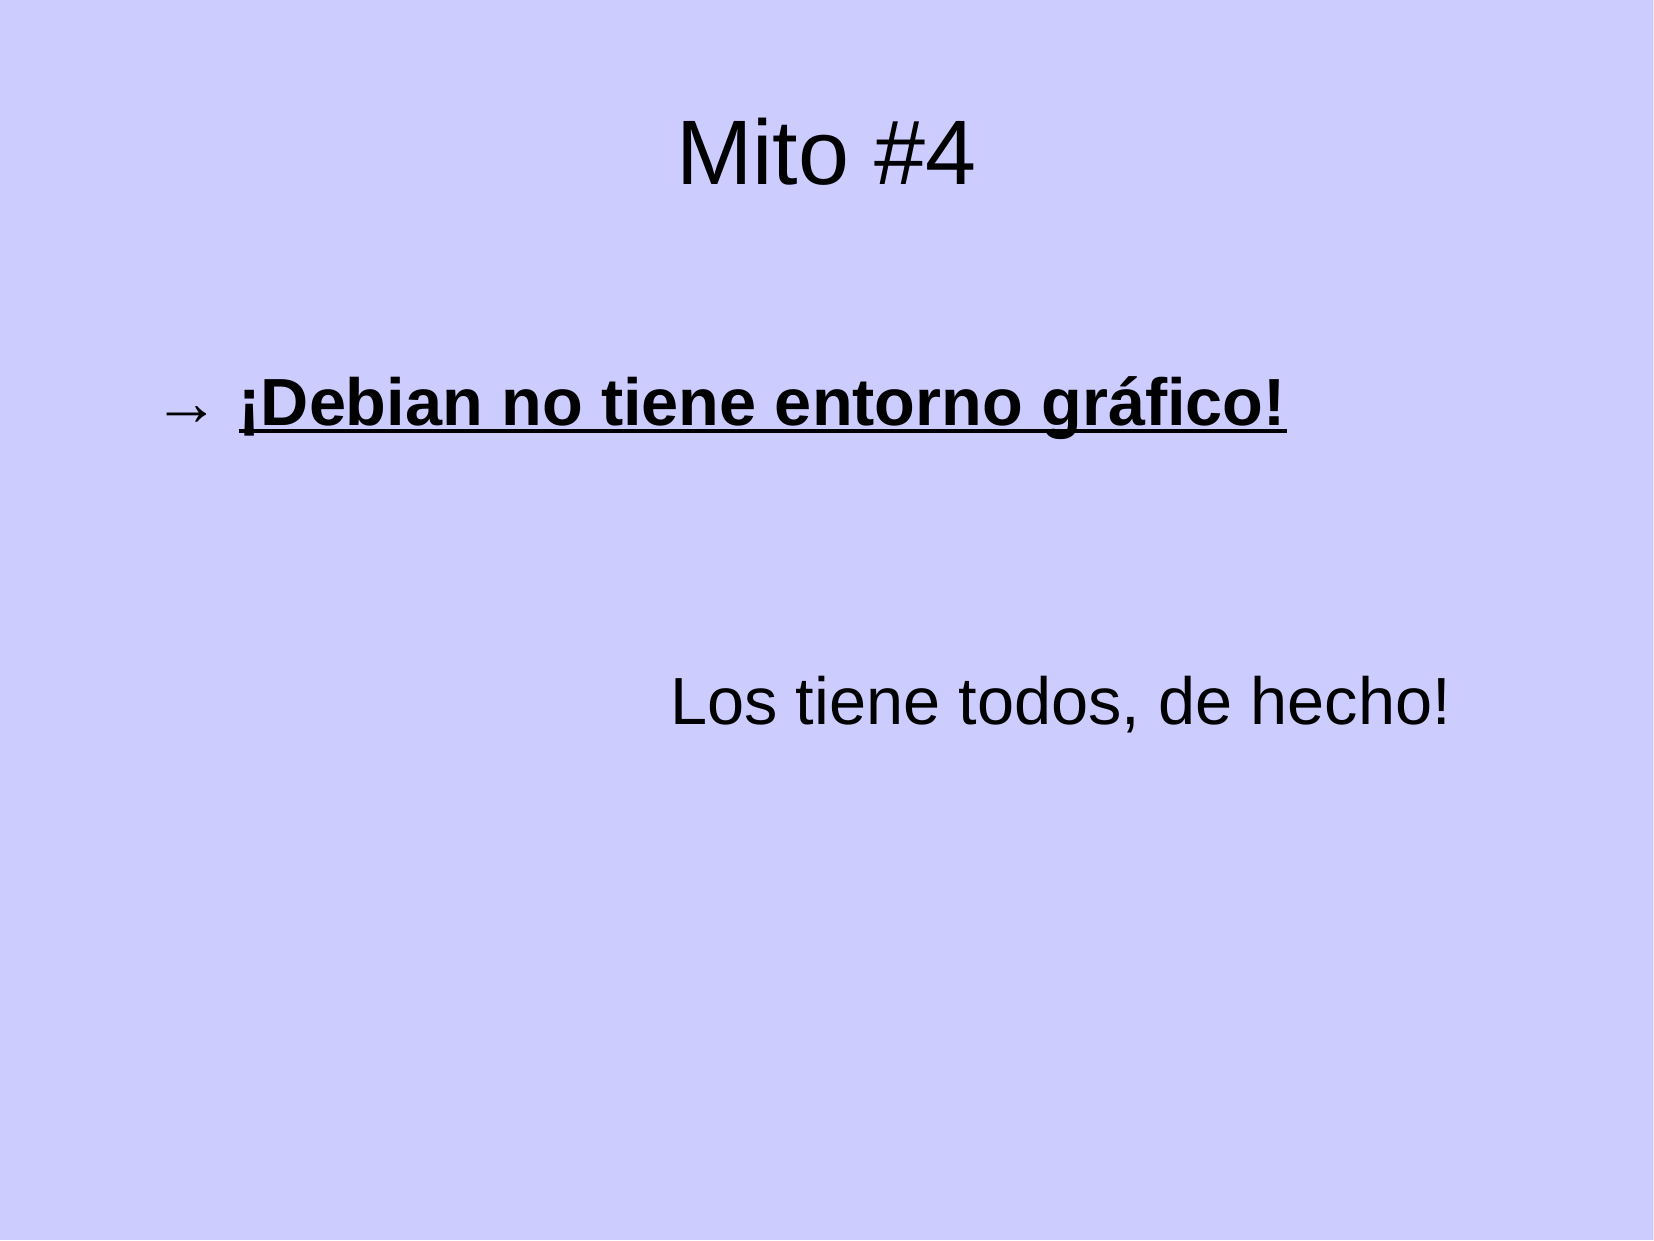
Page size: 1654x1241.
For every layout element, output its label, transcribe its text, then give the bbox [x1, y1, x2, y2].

title Mito #4 [82, 49, 1571, 257]
list → ¡Debian no tiene entorno gráfico! Los tiene todos, de hecho! [82, 290, 1571, 1010]
